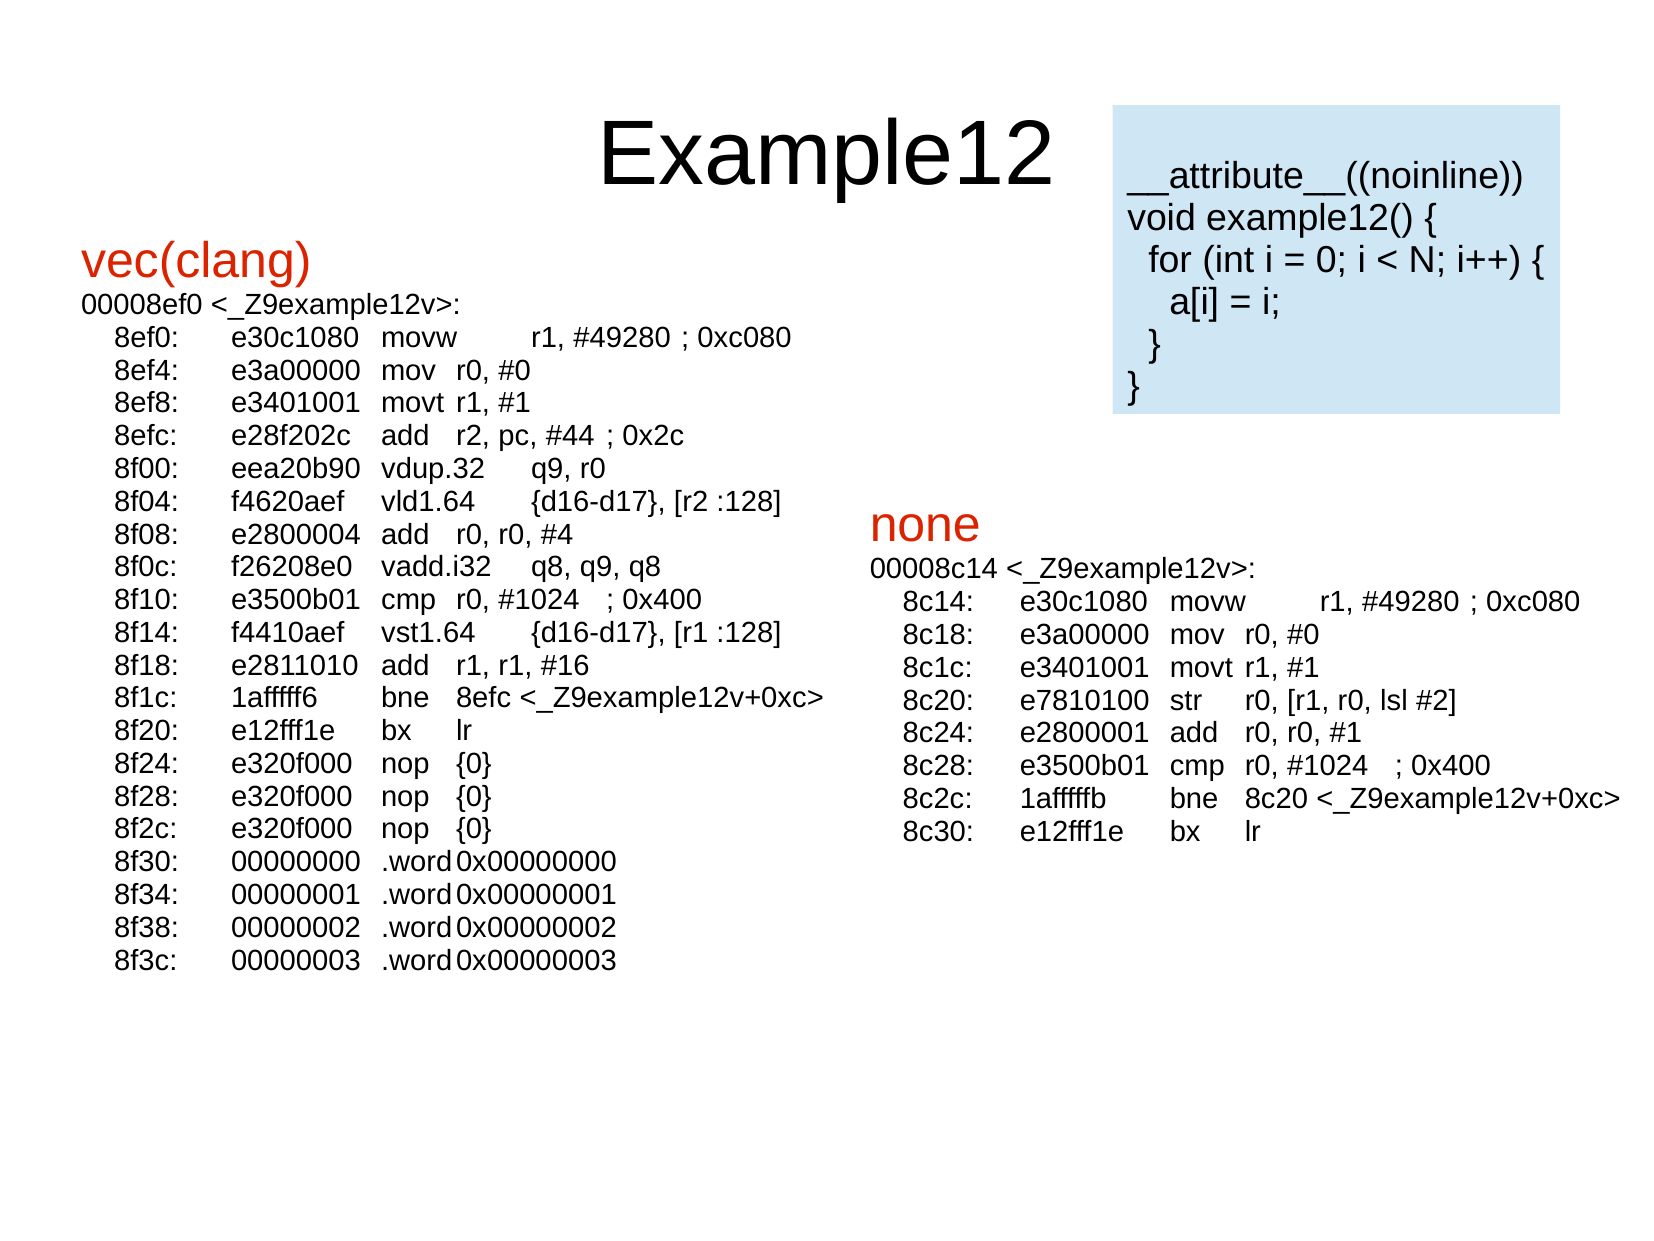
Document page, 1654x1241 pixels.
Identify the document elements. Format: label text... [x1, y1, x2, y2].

text_box __attribute__((noinline)) void example12() { for (int i = 0; i < N; i++) { a[i] = i; } } [1112, 105, 1561, 414]
title Example12 [82, 49, 1571, 257]
text_box none 00008c14 <_Z9example12v>: 8c14: e30c1080 movw r1, #49280 ; 0xc080 8c18: e3a00000 mov r0, #0 8c1c: e3401001 movt r1, #1 8c20: e7810100 str r0, [r1, r0, lsl #2] 8c24: e2800001 add r0, r0, #1 8c28: e3500b01 cmp r0, #1024 ; 0x400 8c2c: 1afffffb bne 8c20 <_Z9example12v+0xc> 8c30: e12fff1e bx lr [855, 489, 1654, 883]
text_box vec(clang) 00008ef0 <_Z9example12v>: 8ef0: e30c1080 movw r1, #49280 ; 0xc080 8ef4: e3a00000 mov r0, #0 8ef8: e3401001 movt r1, #1 8efc: e28f202c add r2, pc, #44 ; 0x2c 8f00: eea20b90 vdup.32 q9, r0 8f04: f4620aef vld1.64 {d16-d17}, [r2 :128] 8f08: e2800004 add r0, r0, #4 8f0c: f26208e0 vadd.i32 q8, q9, q8 8f10: e3500b01 cmp r0, #1024 ; 0x400 8f14: f4410aef vst1.64 {d16-d17}, [r1 :128] 8f18: e2811010 add r1, r1, #16 8f1c: 1afffff6 bne 8efc <_Z9example12v+0xc> 8f20: e12fff1e bx lr 8f24: e320f000 nop {0} 8f28: e320f000 nop {0} 8f2c: e320f000 nop {0} 8f30: 00000000 .word 0x00000000 8f34: 00000001 .word 0x00000001 8f38: 00000002 .word 0x00000002 8f3c: 00000003 .word 0x00000003 [66, 225, 886, 1096]
